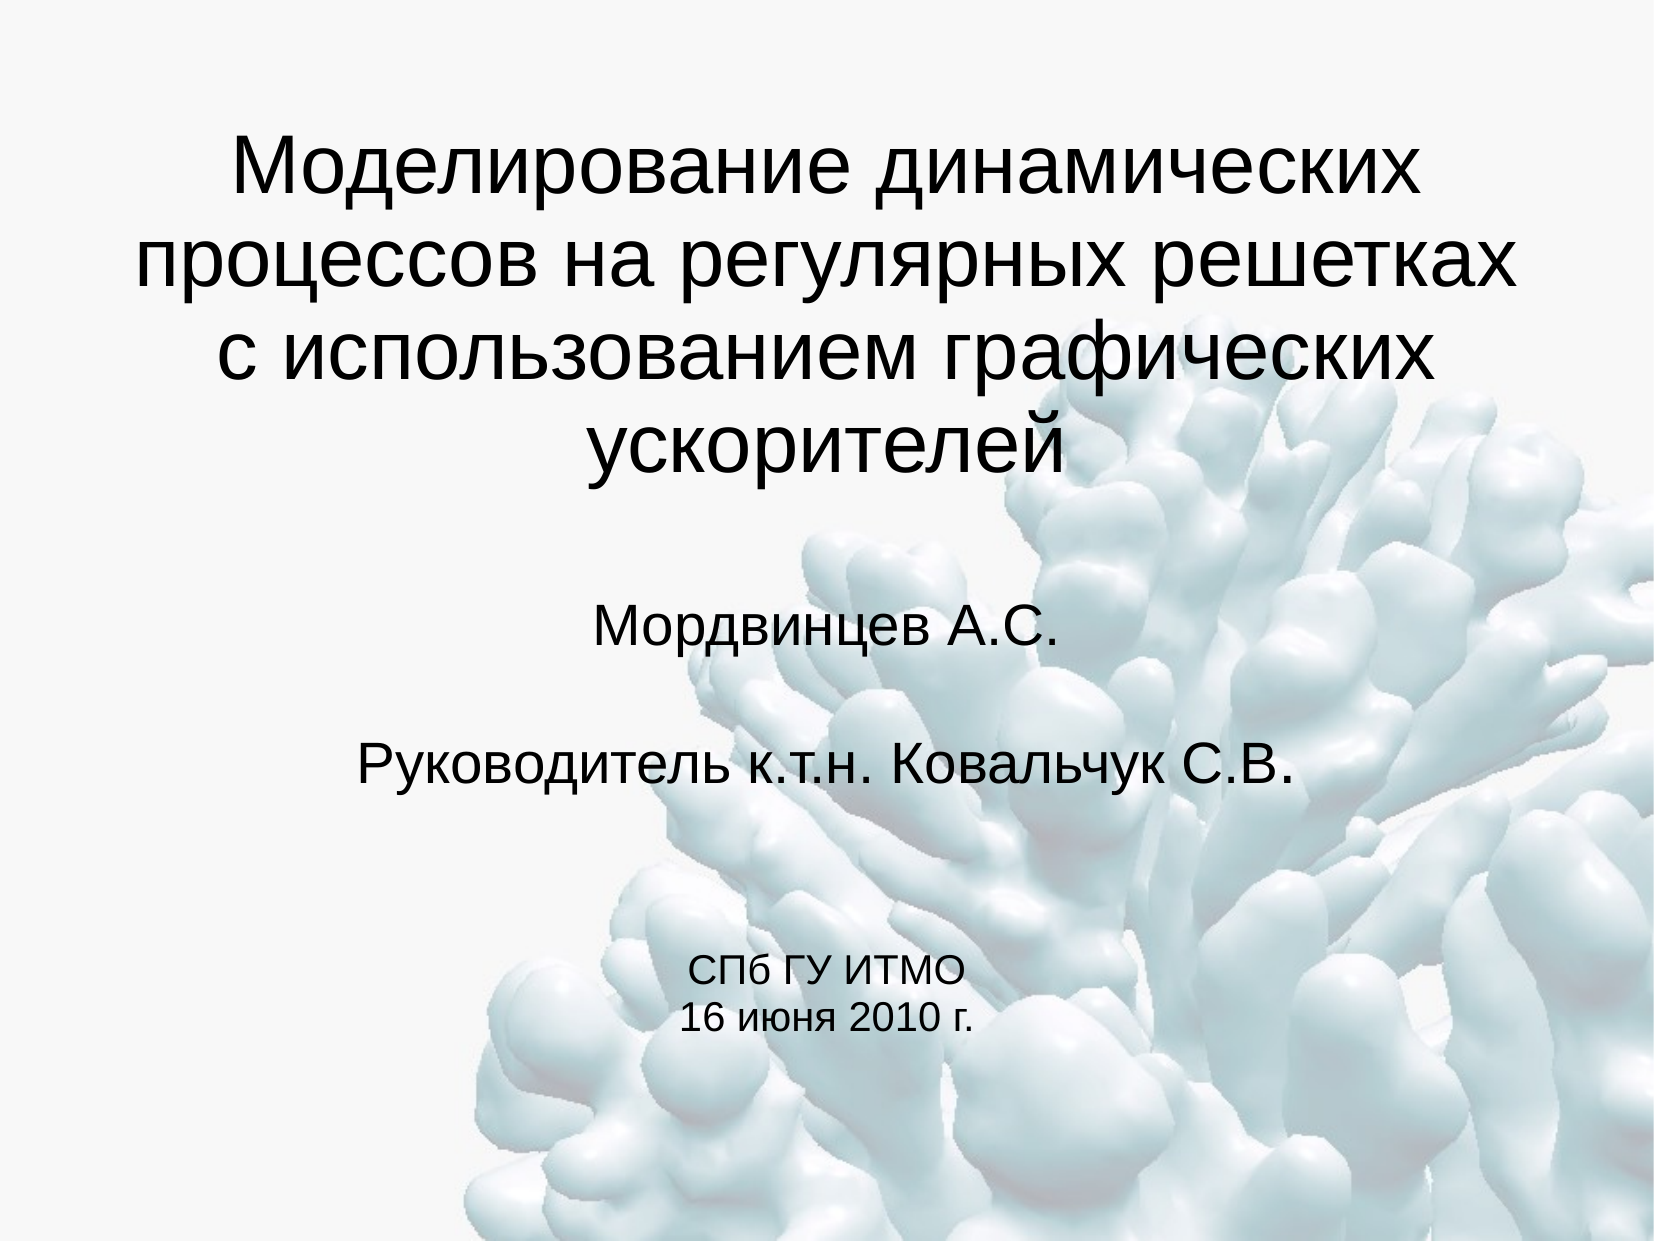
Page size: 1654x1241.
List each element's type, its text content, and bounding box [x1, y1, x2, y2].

picture [0, 0, 1654, 1241]
title Моделирование динамических процессов на регулярных решетках с использованием графических ускорителей [118, 118, 1536, 491]
subtitle Мордвинцев А.С. Руководитель к.т.н. Ковальчук С.В. СПб ГУ ИТМО 16 июня 2010 г. [82, 531, 1571, 1102]
